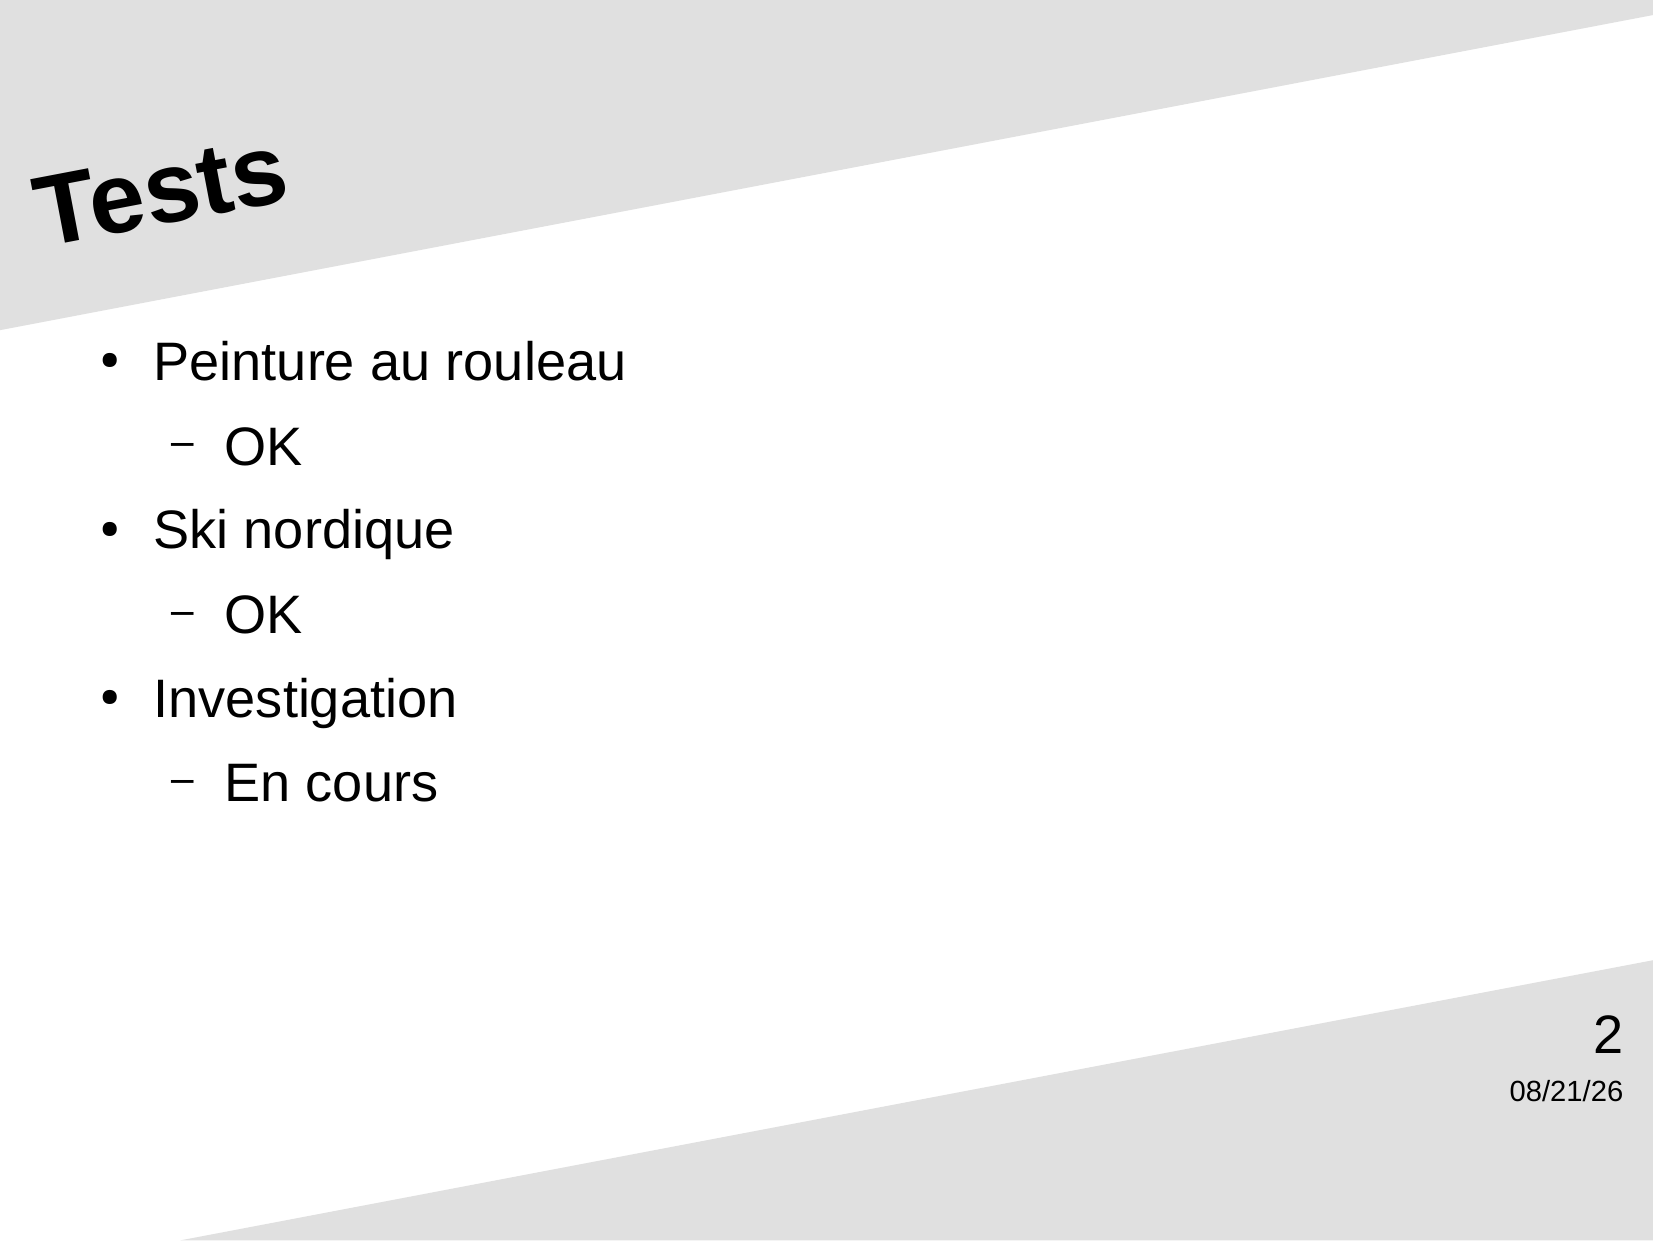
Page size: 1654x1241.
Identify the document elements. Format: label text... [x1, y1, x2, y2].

title Tests [16, 0, 1518, 315]
list Peinture au rouleau OK Ski nordique OK Investigation En cours [82, 331, 1538, 1052]
